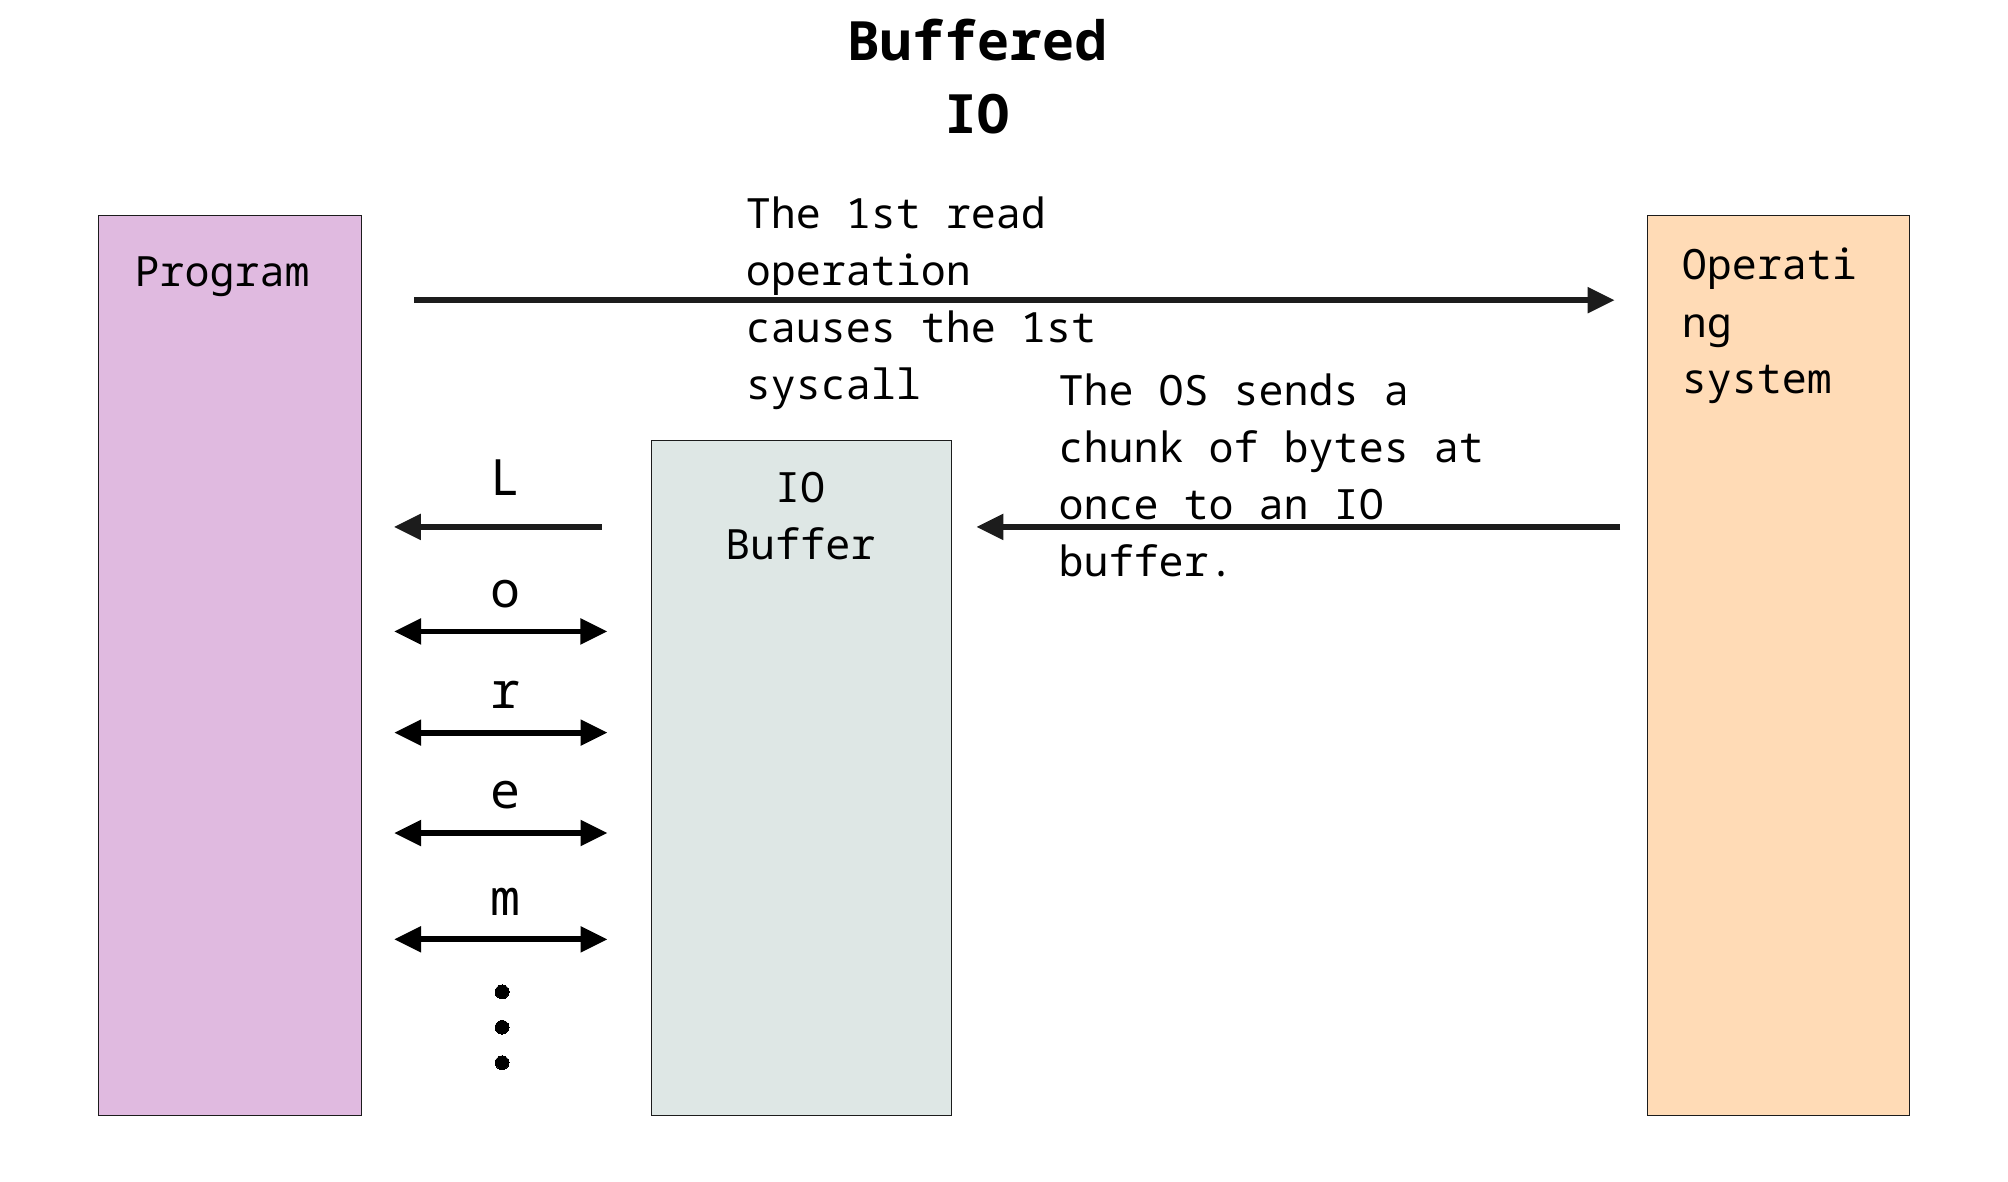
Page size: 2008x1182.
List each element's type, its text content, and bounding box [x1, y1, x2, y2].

text_box m [458, 860, 554, 932]
text_box [98, 215, 362, 1116]
text_box Buffered IO [789, 11, 1165, 141]
text_box r [458, 653, 554, 725]
text_box The 1st read operation causes the 1st syscall [731, 176, 1251, 286]
text_box Program [119, 233, 345, 293]
text_box [651, 440, 952, 1116]
text_box Operating system [1667, 227, 1893, 331]
text_box [495, 1020, 510, 1035]
text_box [495, 1055, 510, 1070]
text_box L [457, 440, 553, 512]
text_box [495, 984, 510, 999]
text_box e [458, 753, 554, 826]
text_box The OS sends a chunk of bytes at once to an IO buffer. [1043, 353, 1569, 500]
text_box [1647, 215, 1910, 1116]
text_box IO Buffer [687, 450, 913, 516]
text_box o [458, 552, 554, 624]
